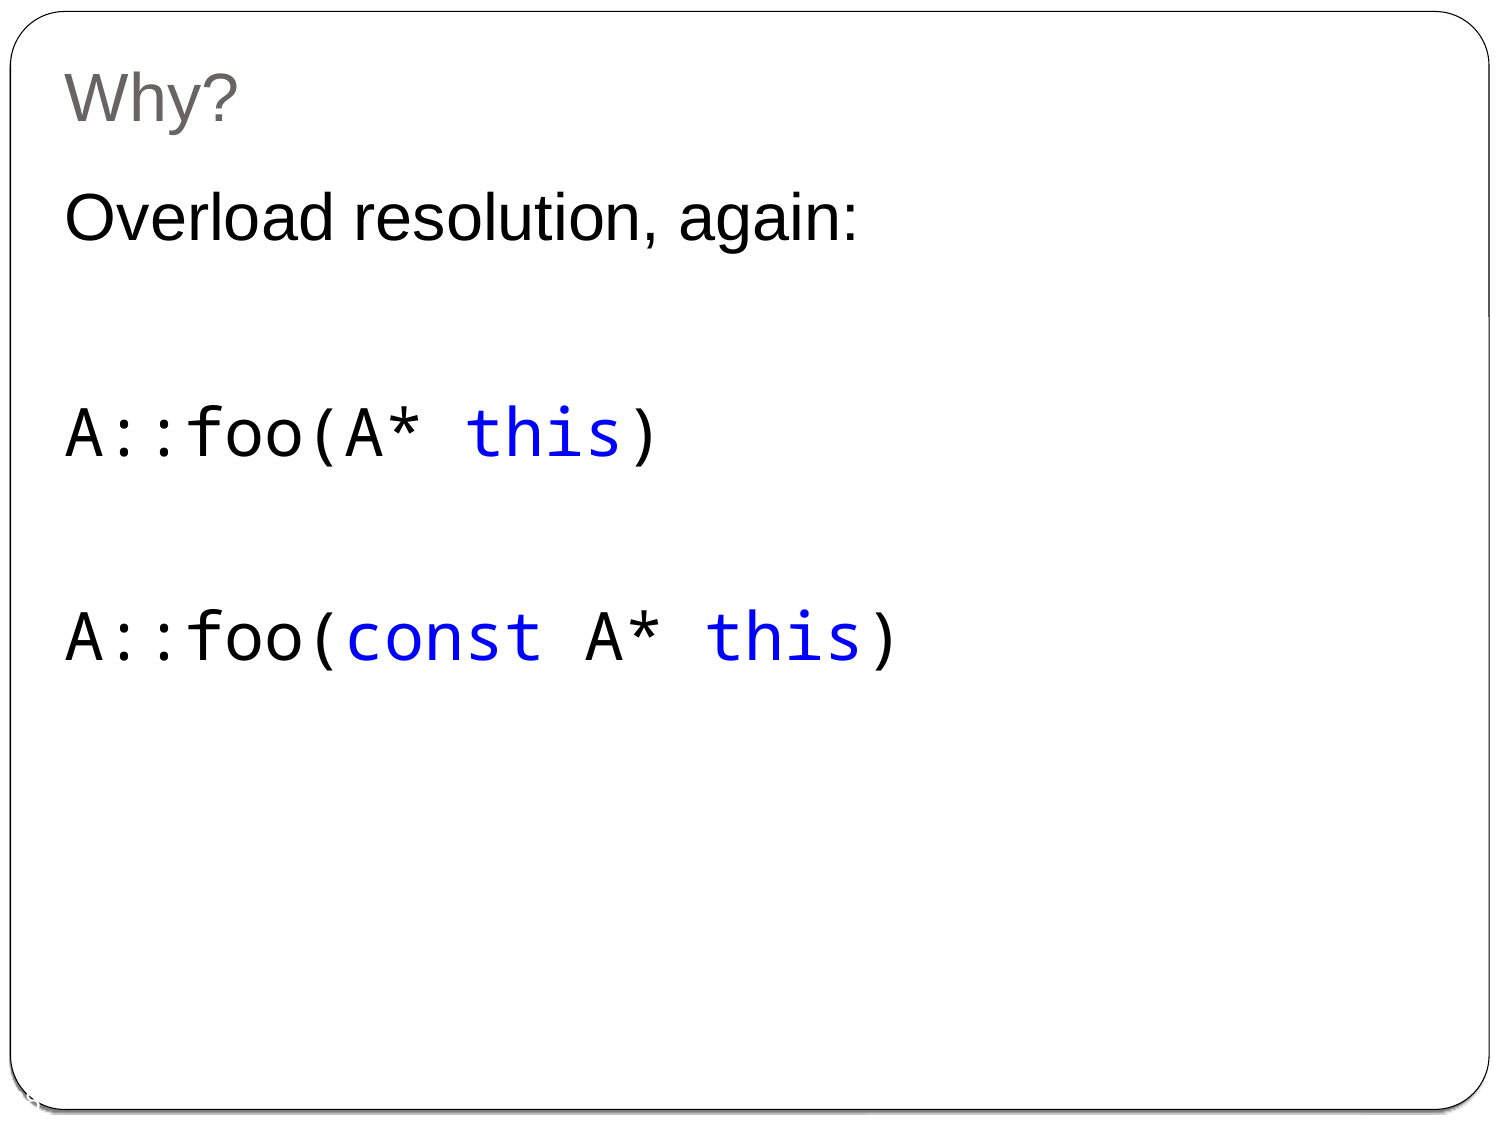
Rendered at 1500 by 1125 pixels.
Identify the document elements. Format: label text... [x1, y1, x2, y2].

slide_number <number> [0, 1074, 50, 1125]
title Why? [50, 45, 1450, 149]
list Overload resolution, again: A::foo(A* this) A::foo(const A* this) [50, 149, 1450, 1088]
